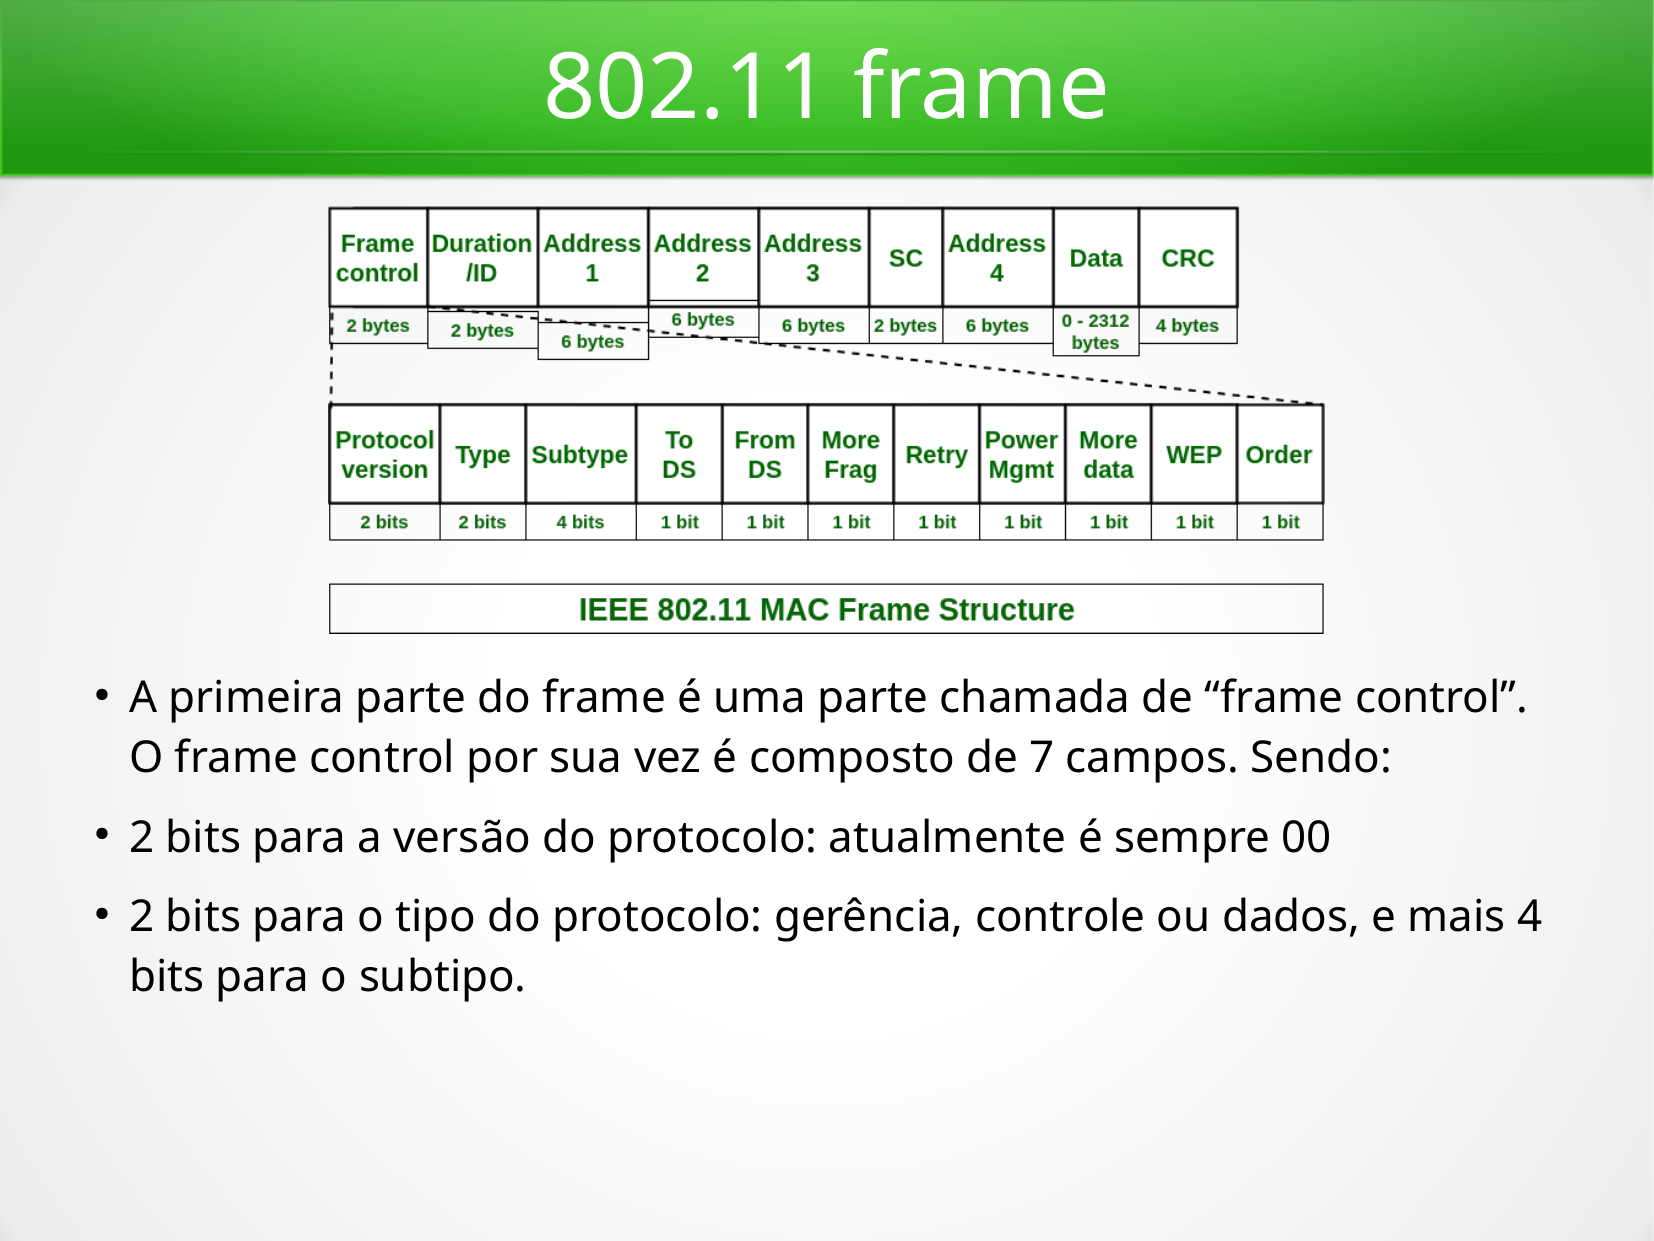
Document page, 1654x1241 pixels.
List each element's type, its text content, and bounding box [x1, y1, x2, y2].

picture [0, 0, 1654, 1241]
list A primeira parte do frame é uma parte chamada de “frame control”. O frame control por sua vez é composto de 7 campos. Sendo: 2 bits para a versão do protocolo: atualmente é sempre 00 2 bits para o tipo do protocolo: gerência, controle ou dados, e mais 4 bits para o subtipo. [82, 665, 1571, 1009]
title 802.11 frame [82, 11, 1571, 154]
